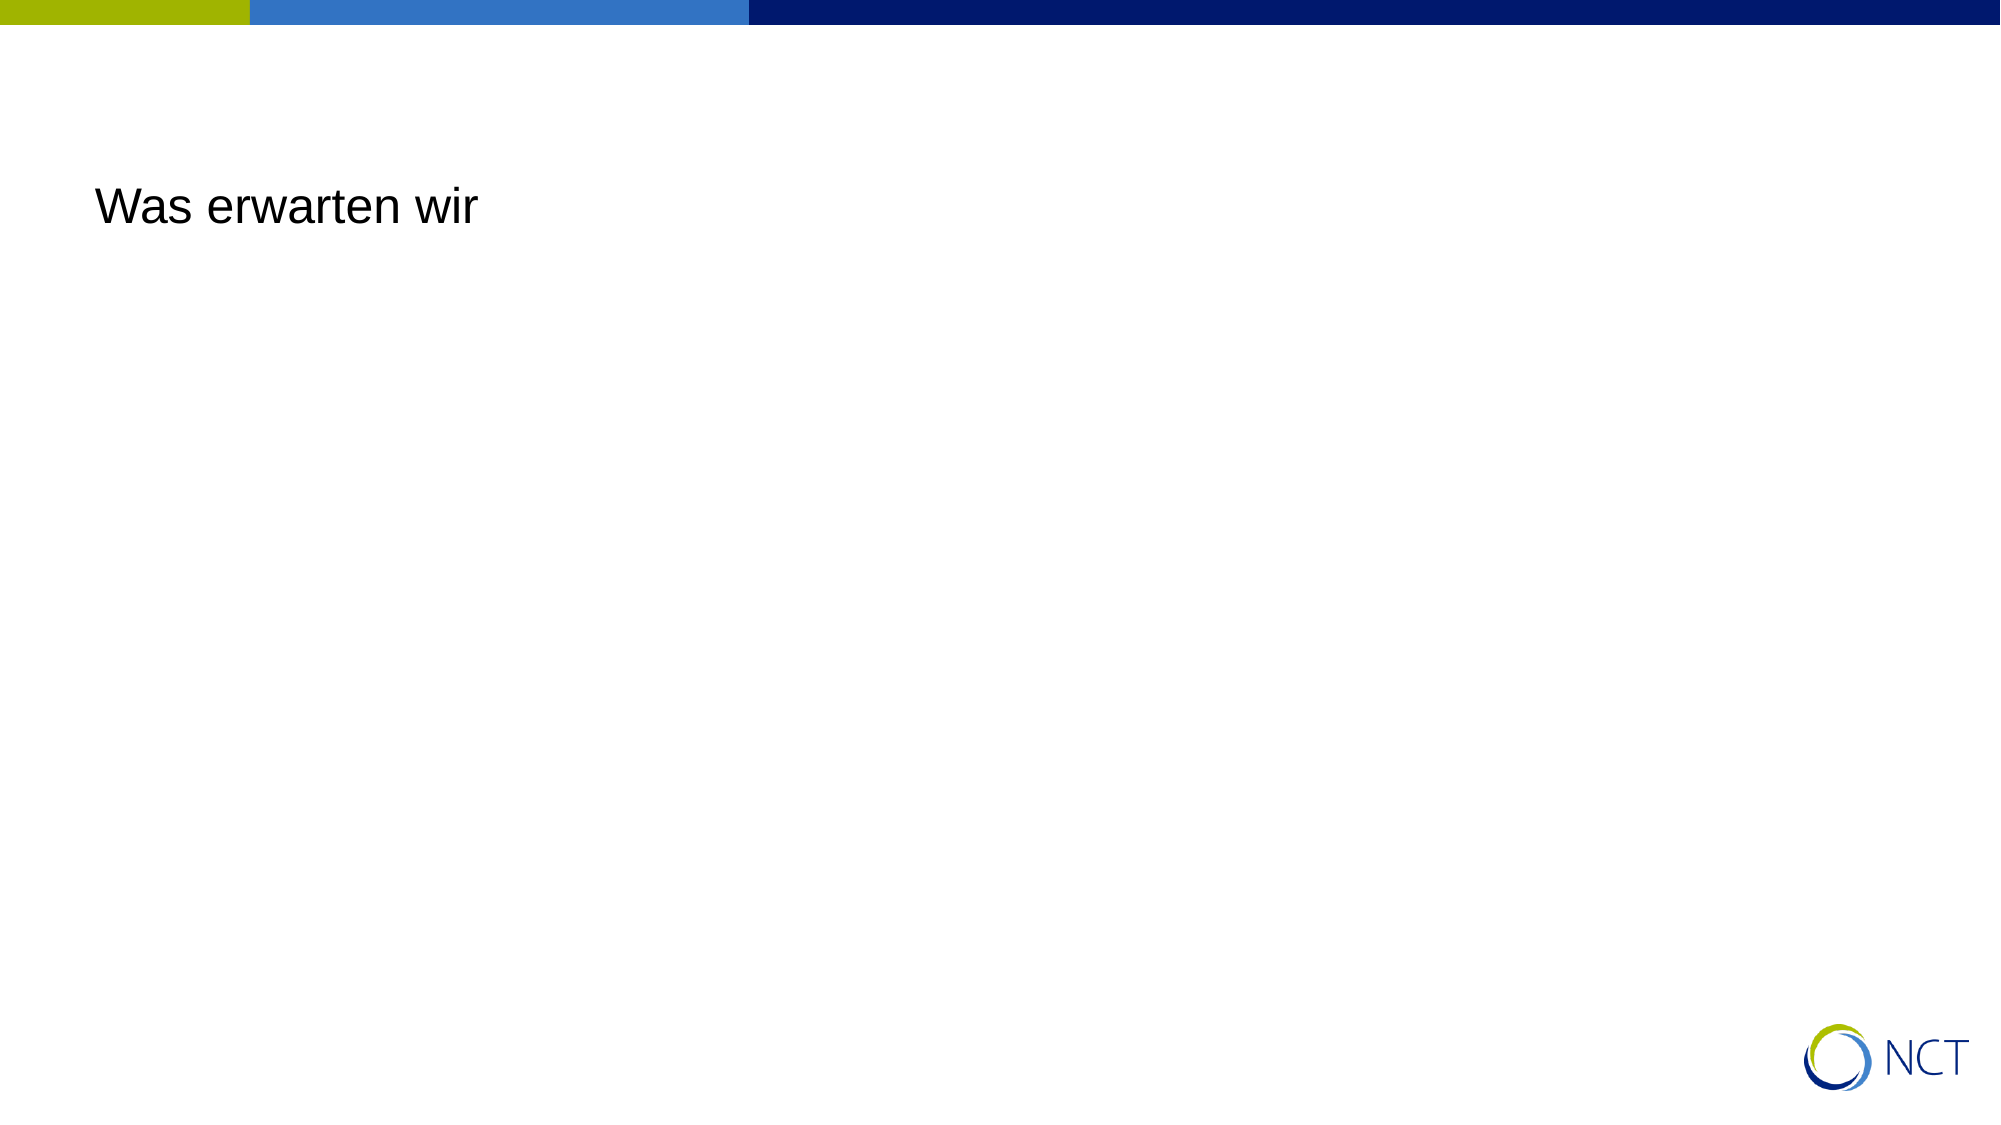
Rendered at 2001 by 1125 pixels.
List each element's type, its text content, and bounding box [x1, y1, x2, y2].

title Was erwarten wir [94, 112, 1886, 300]
picture [1804, 1024, 1969, 1091]
